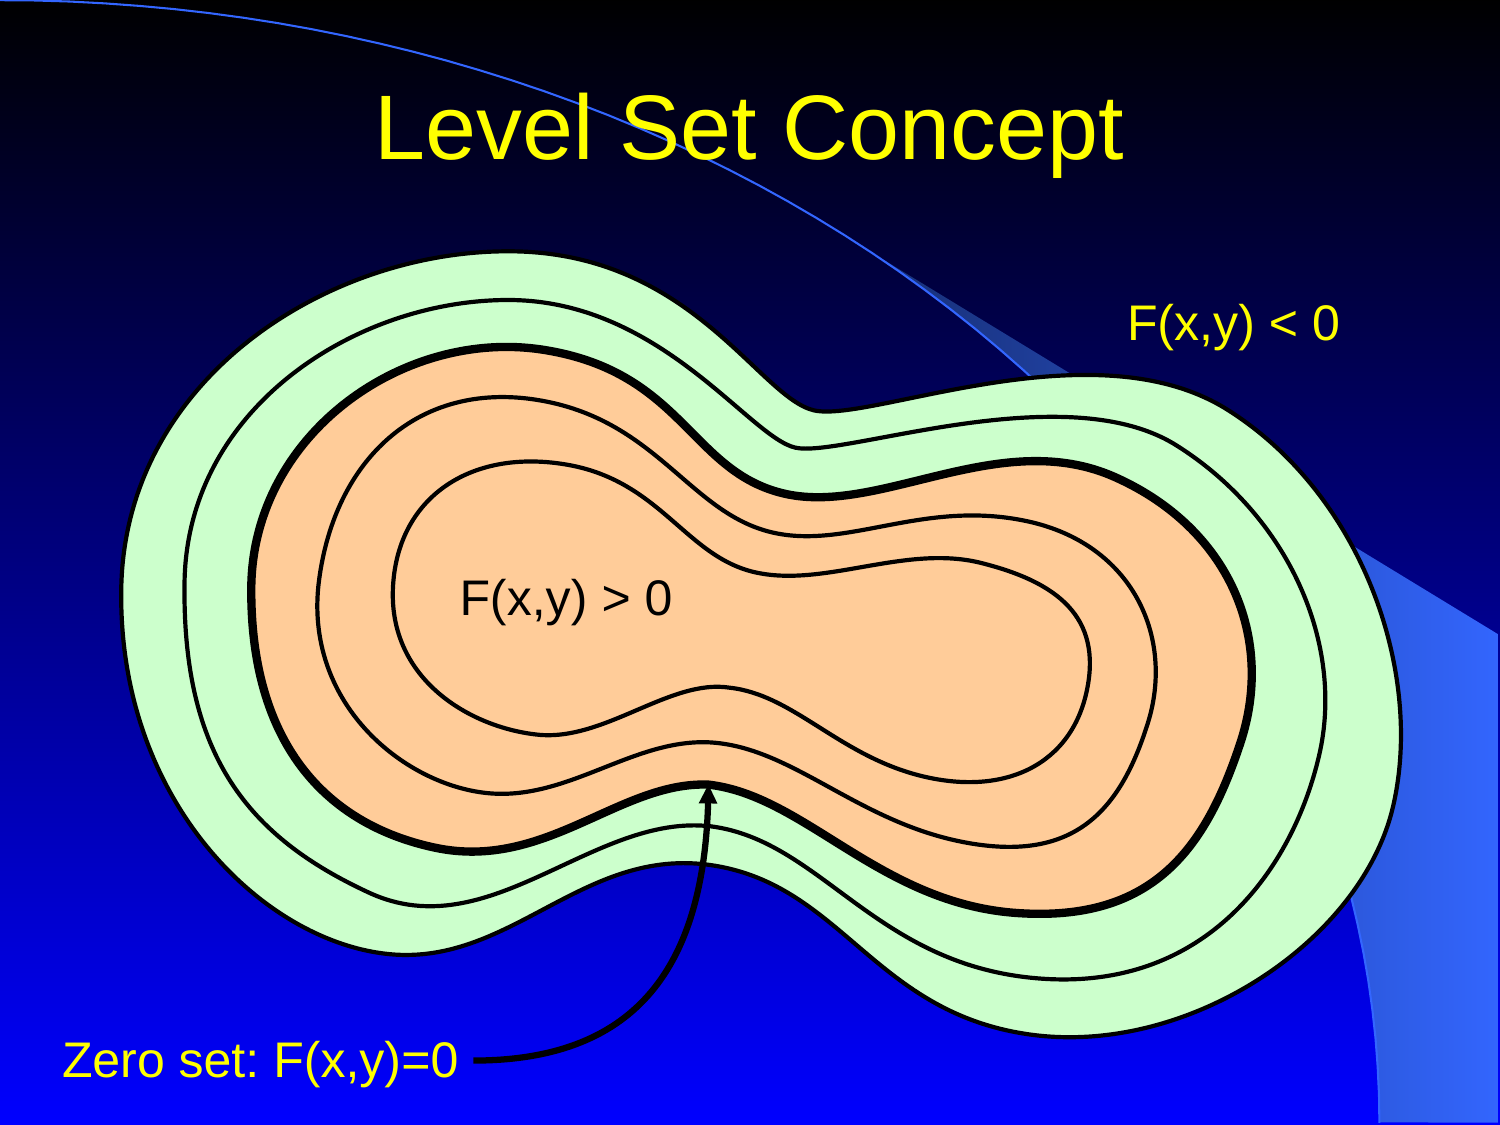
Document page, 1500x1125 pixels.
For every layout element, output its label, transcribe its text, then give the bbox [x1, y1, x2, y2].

text_box Zero set: F(x,y)=0 [47, 1024, 474, 1097]
text_box F(x,y) > 0 [444, 562, 688, 634]
text_box [121, 251, 1401, 1038]
text_box F(x,y) < 0 [1112, 287, 1356, 359]
title Level Set Concept [112, 17, 1388, 245]
